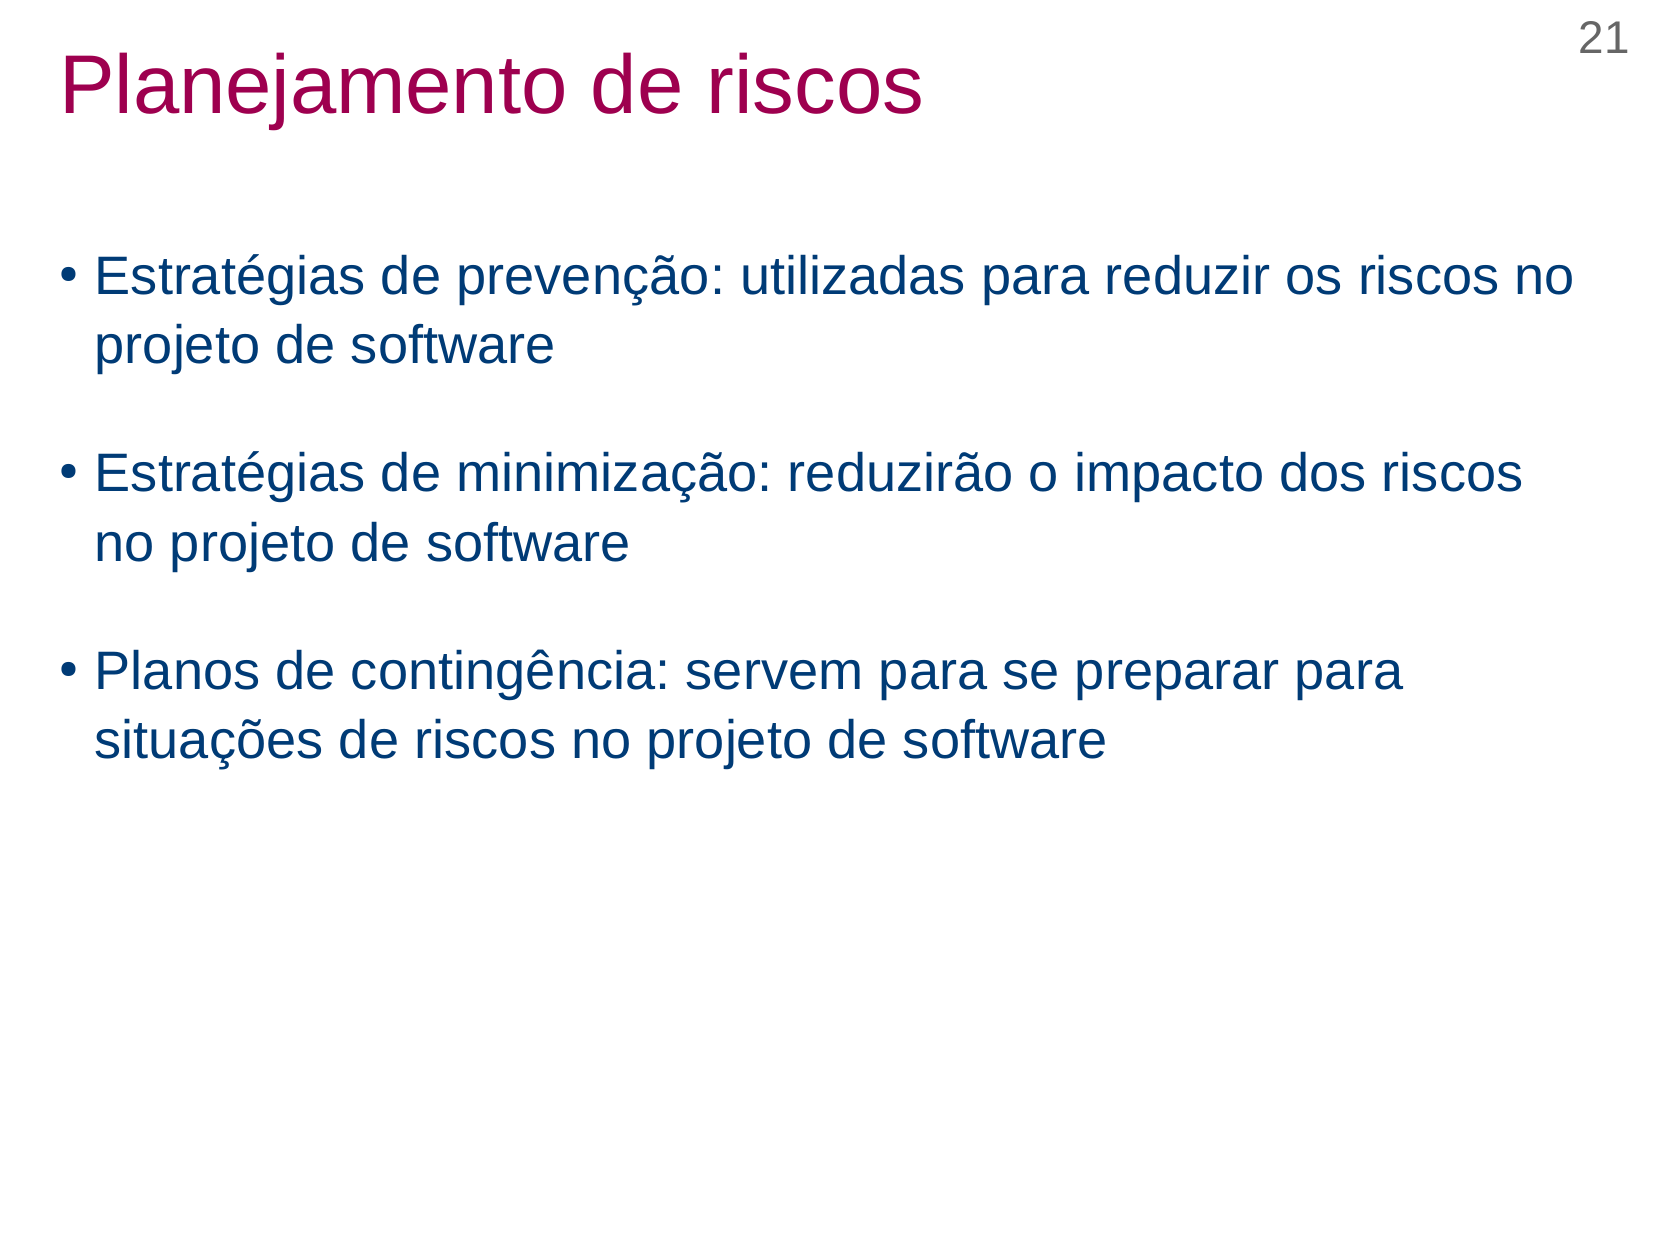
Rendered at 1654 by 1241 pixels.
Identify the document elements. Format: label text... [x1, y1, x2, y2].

title Planejamento de riscos [59, 29, 1595, 148]
list Estratégias de prevenção: utilizadas para reduzir os riscos no projeto de software Estratégias de minimização: reduzirão o impacto dos riscos no projeto de software Planos de contingência: servem para se preparar para situações de riscos no projeto de software [59, 236, 1595, 1211]
